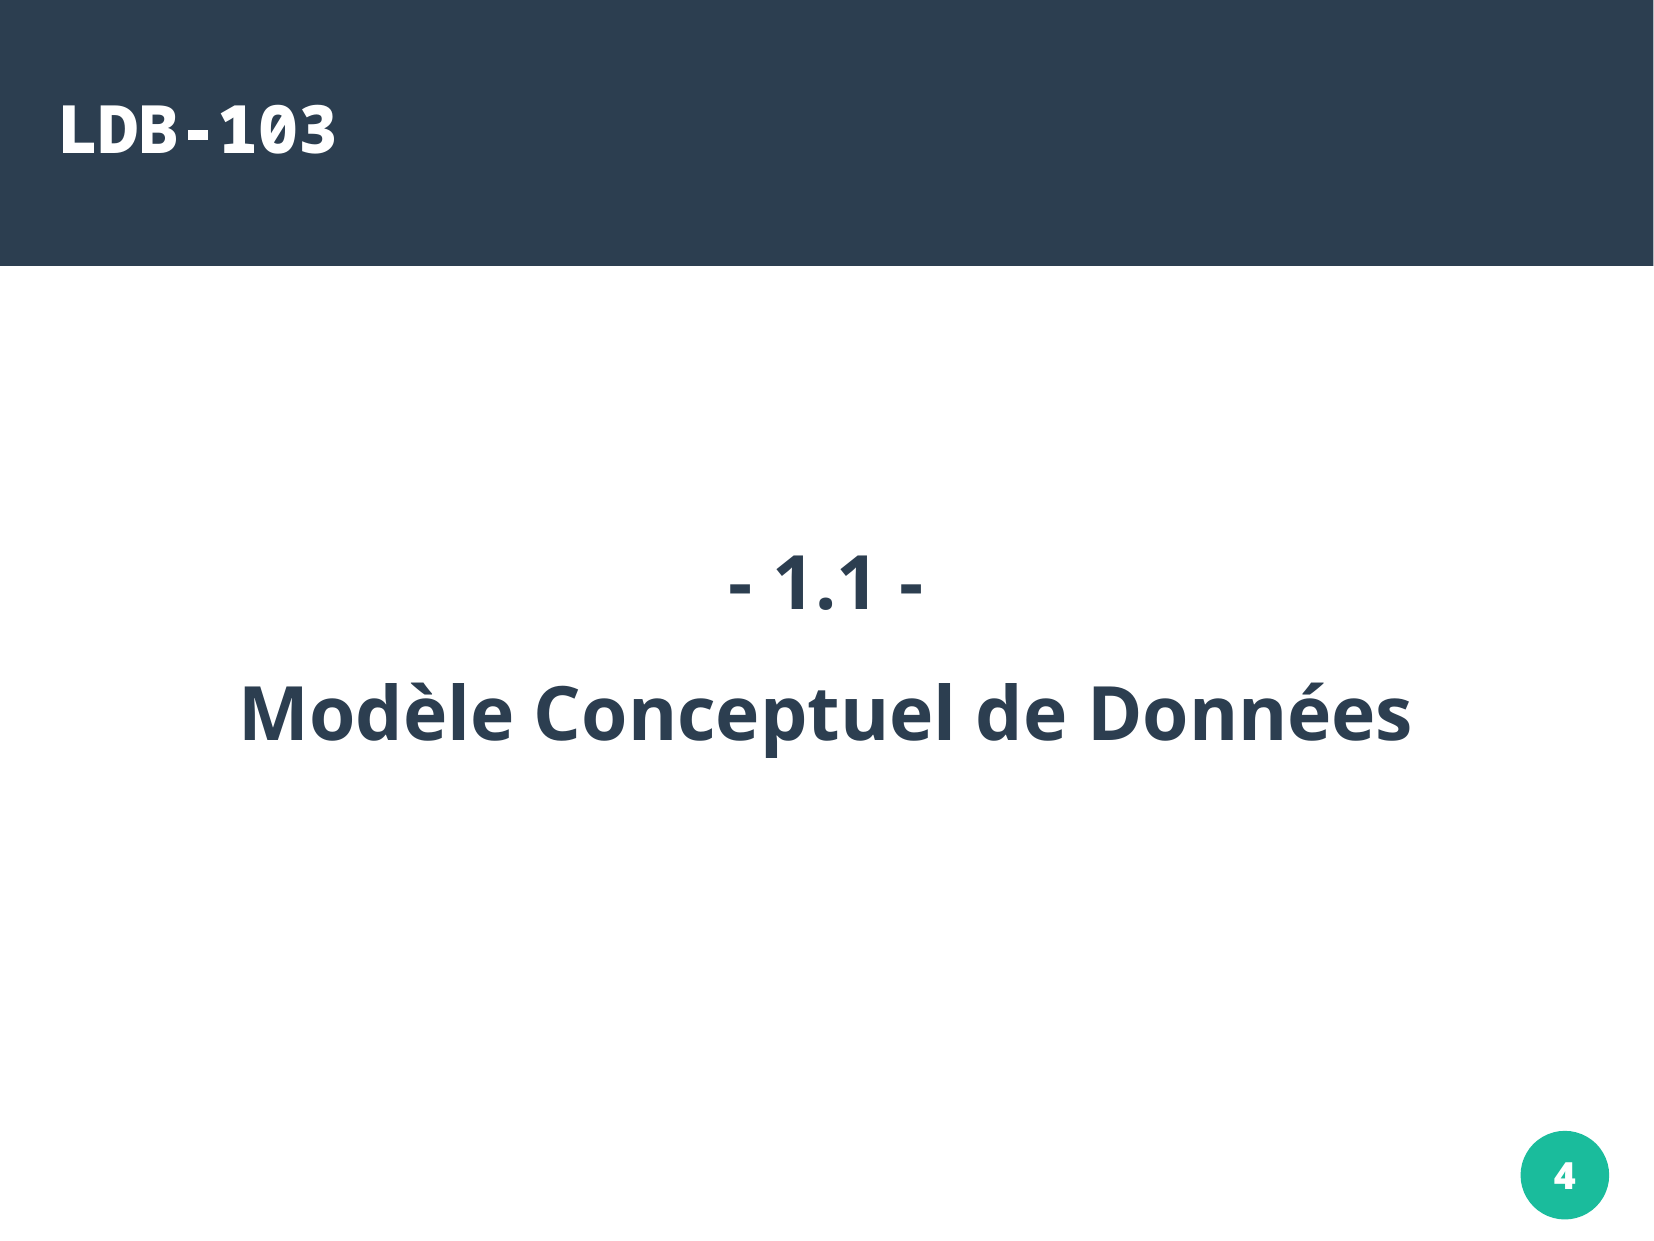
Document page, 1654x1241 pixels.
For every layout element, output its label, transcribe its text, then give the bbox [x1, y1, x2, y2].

list - 1.1 - Modèle Conceptuel de Données [0, 265, 1653, 1181]
title LDB-103 [58, 49, 1595, 207]
